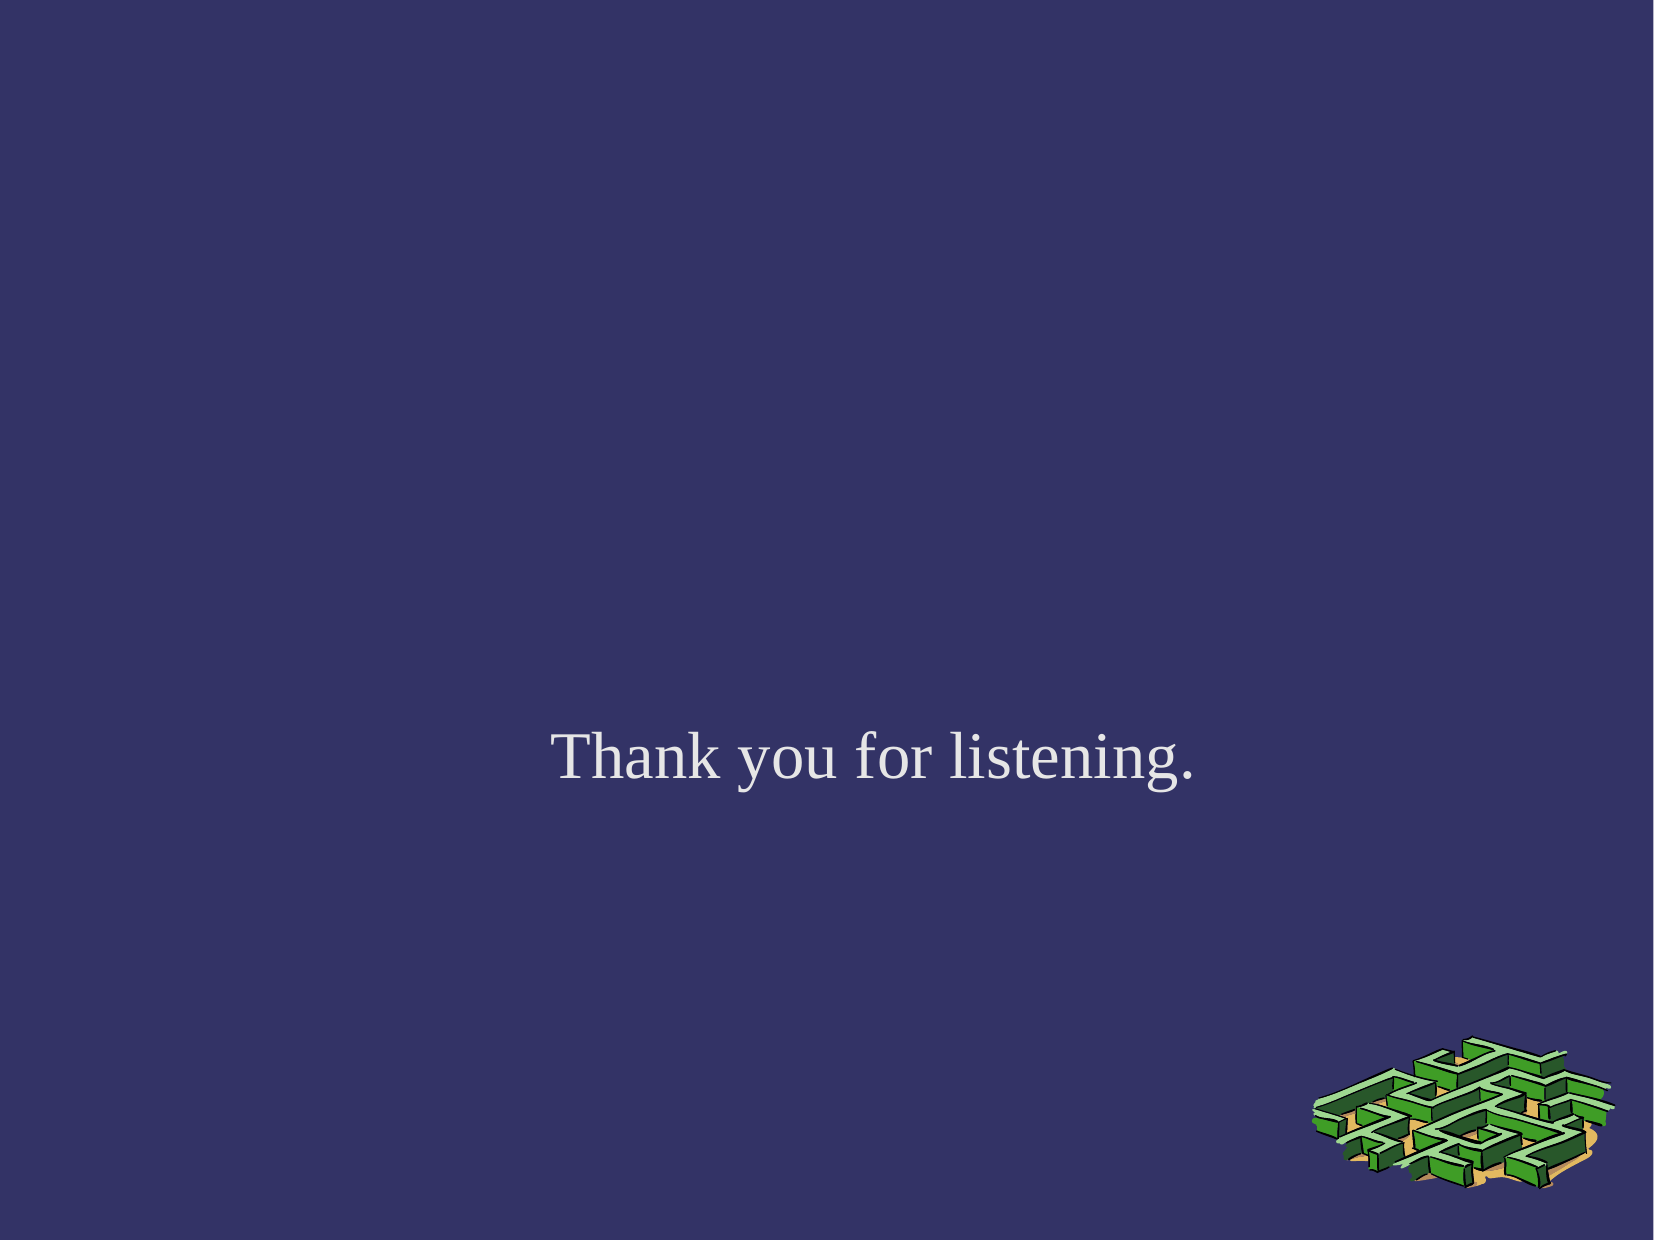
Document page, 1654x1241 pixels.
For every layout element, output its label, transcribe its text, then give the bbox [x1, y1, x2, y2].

subtitle Thank you for listening. [178, 364, 1570, 1147]
